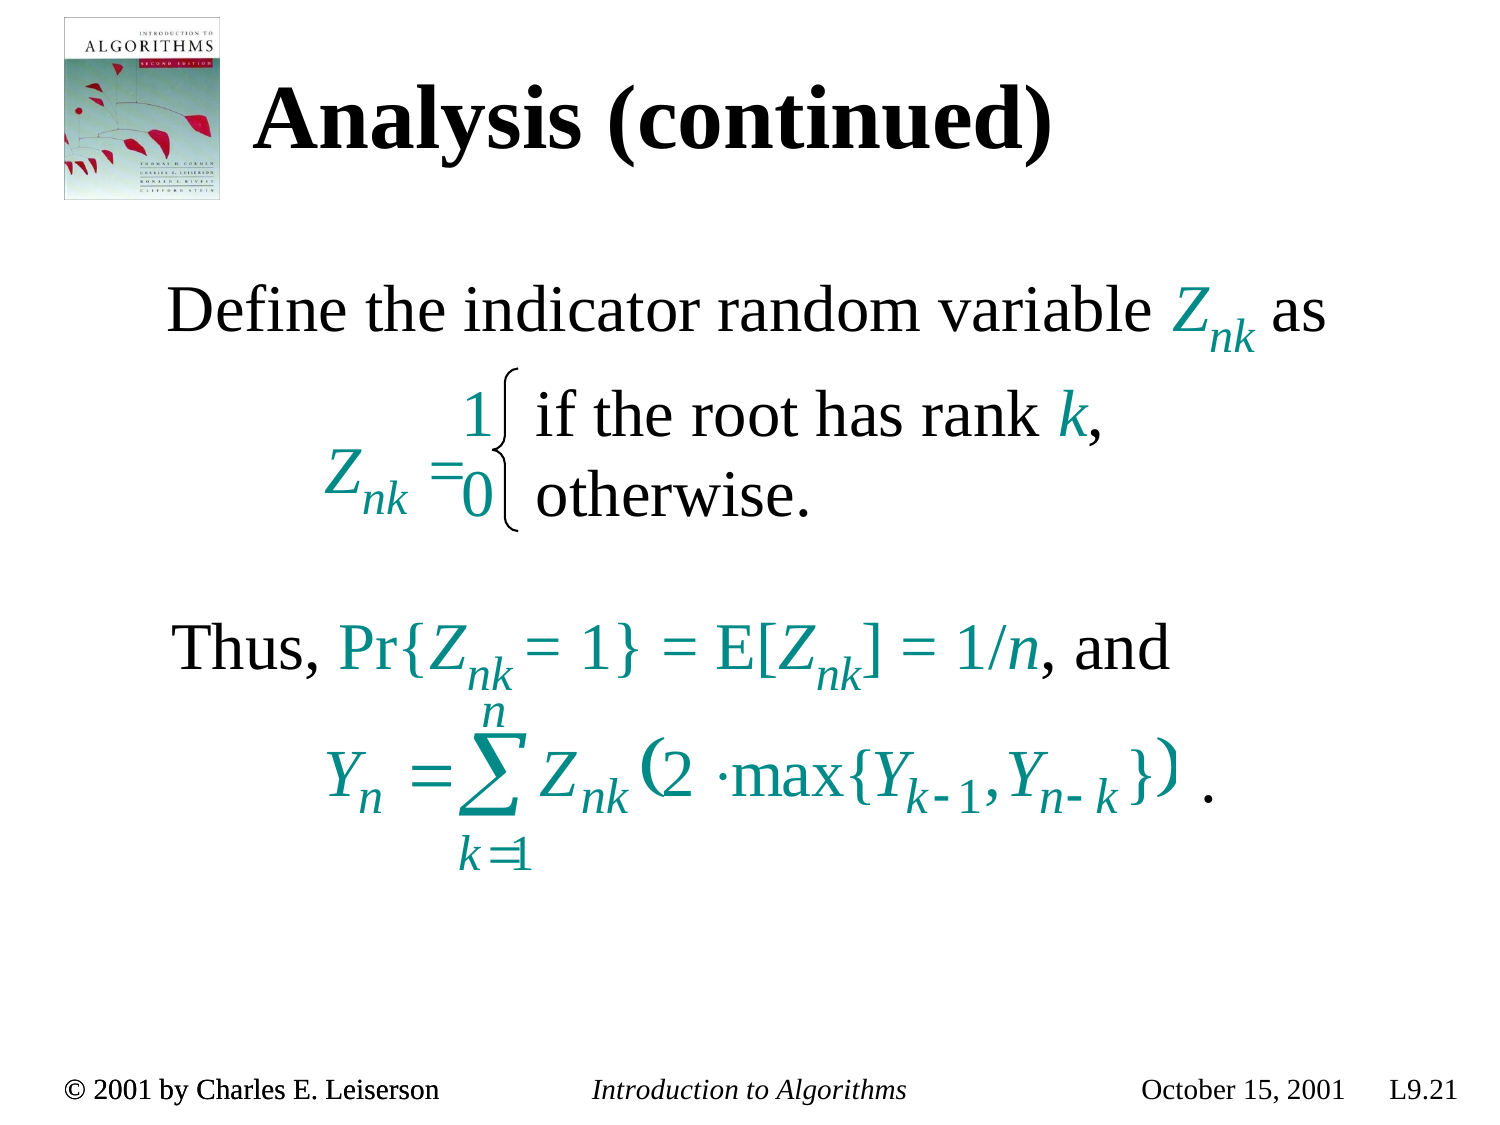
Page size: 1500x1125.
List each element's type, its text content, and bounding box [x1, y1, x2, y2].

text_box Thus, Pr{Znk = 1} = E[Znk] = 1/n, and [156, 578, 1186, 708]
text_box Analysis (continued) [237, 24, 1476, 213]
text_box . [1185, 728, 1232, 824]
text_box October 15, 2001 L9.<number> [1033, 1062, 1474, 1113]
picture [64, 17, 220, 200]
text_box Introduction to Algorithms [577, 1062, 923, 1113]
chart [324, 683, 1176, 876]
text_box 1 if the root has rank k, 0 otherwise. [446, 362, 1270, 538]
text_box Define the indicator random variable Znk as [152, 240, 1343, 370]
text_box Znk = [310, 402, 446, 532]
